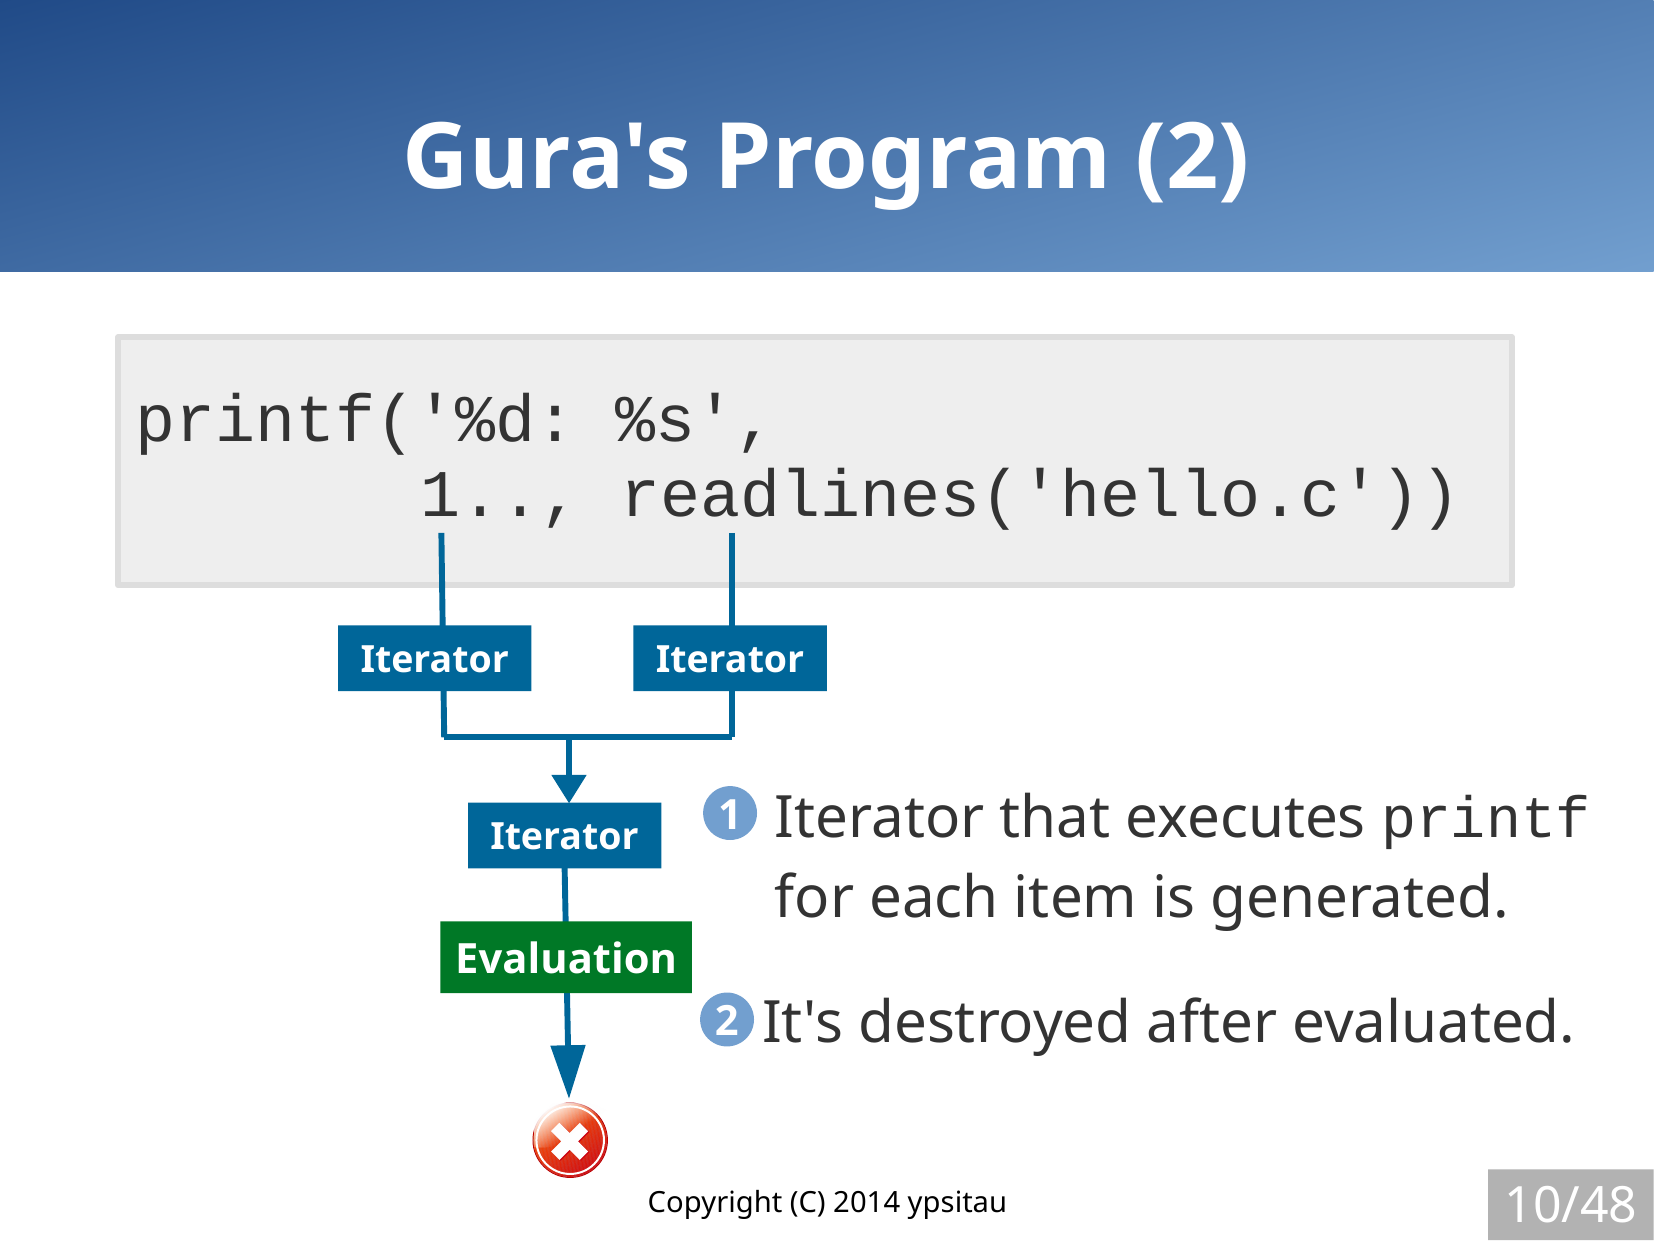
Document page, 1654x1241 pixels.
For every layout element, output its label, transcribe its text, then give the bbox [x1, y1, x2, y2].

text_box Iterator [633, 625, 827, 691]
title Gura's Program (2) [82, 49, 1571, 257]
text_box Iterator [338, 625, 532, 691]
text_box 2 [700, 992, 755, 1047]
text_box It's destroyed after evaluated. [747, 972, 1533, 1065]
text_box 1 [703, 786, 758, 841]
text_box Iterator that executes printf for each item is generated. [760, 767, 1561, 939]
text_box Evaluation [448, 921, 684, 994]
picture [517, 1082, 624, 1189]
text_box printf('%d: %s', 1.., readlines('hello.c')) [118, 337, 1512, 586]
text_box Iterator [468, 803, 662, 868]
